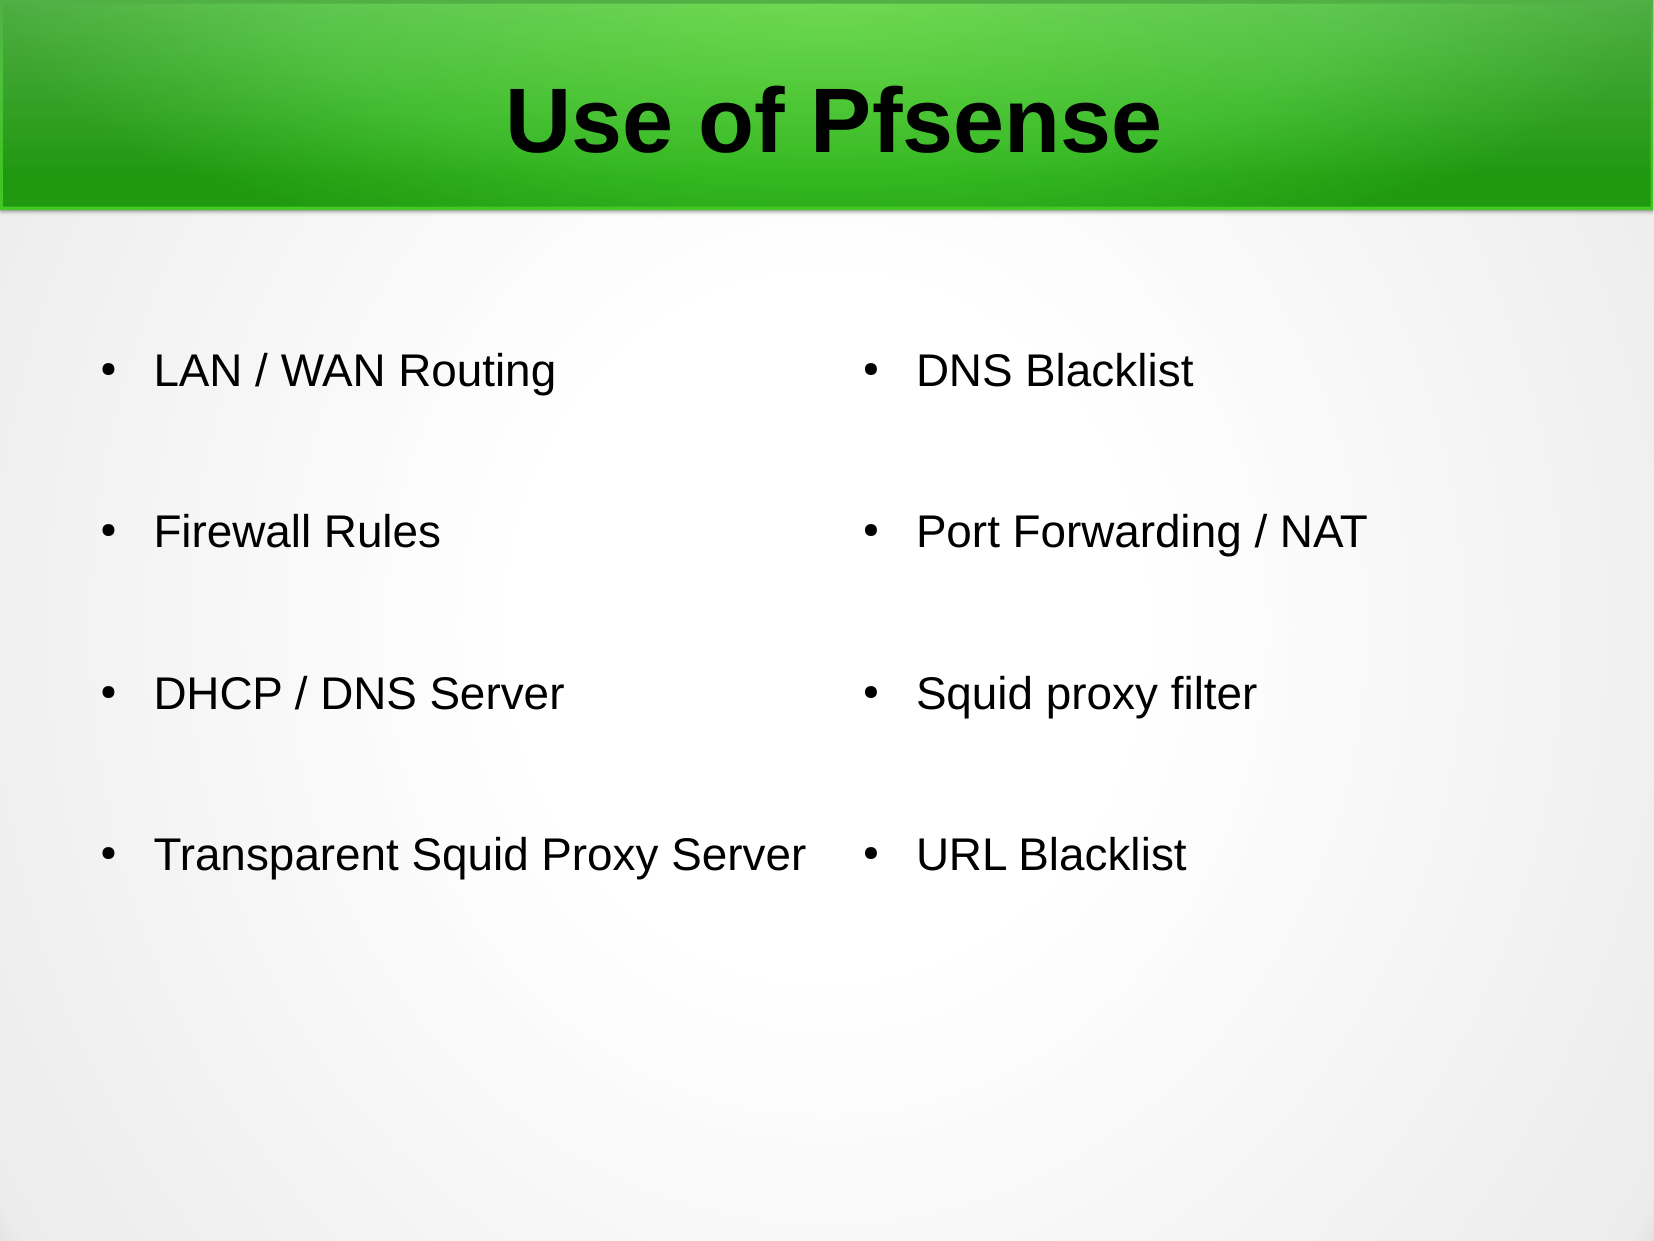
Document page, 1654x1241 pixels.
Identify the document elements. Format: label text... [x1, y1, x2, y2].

list LAN / WAN Routing Firewall Rules DHCP / DNS Server Transparent Squid Proxy Server [82, 345, 809, 1010]
title Use of Pfsense [90, 0, 1579, 241]
list DNS Blacklist Port Forwarding / NAT Squid proxy filter URL Blacklist [845, 345, 1572, 1010]
